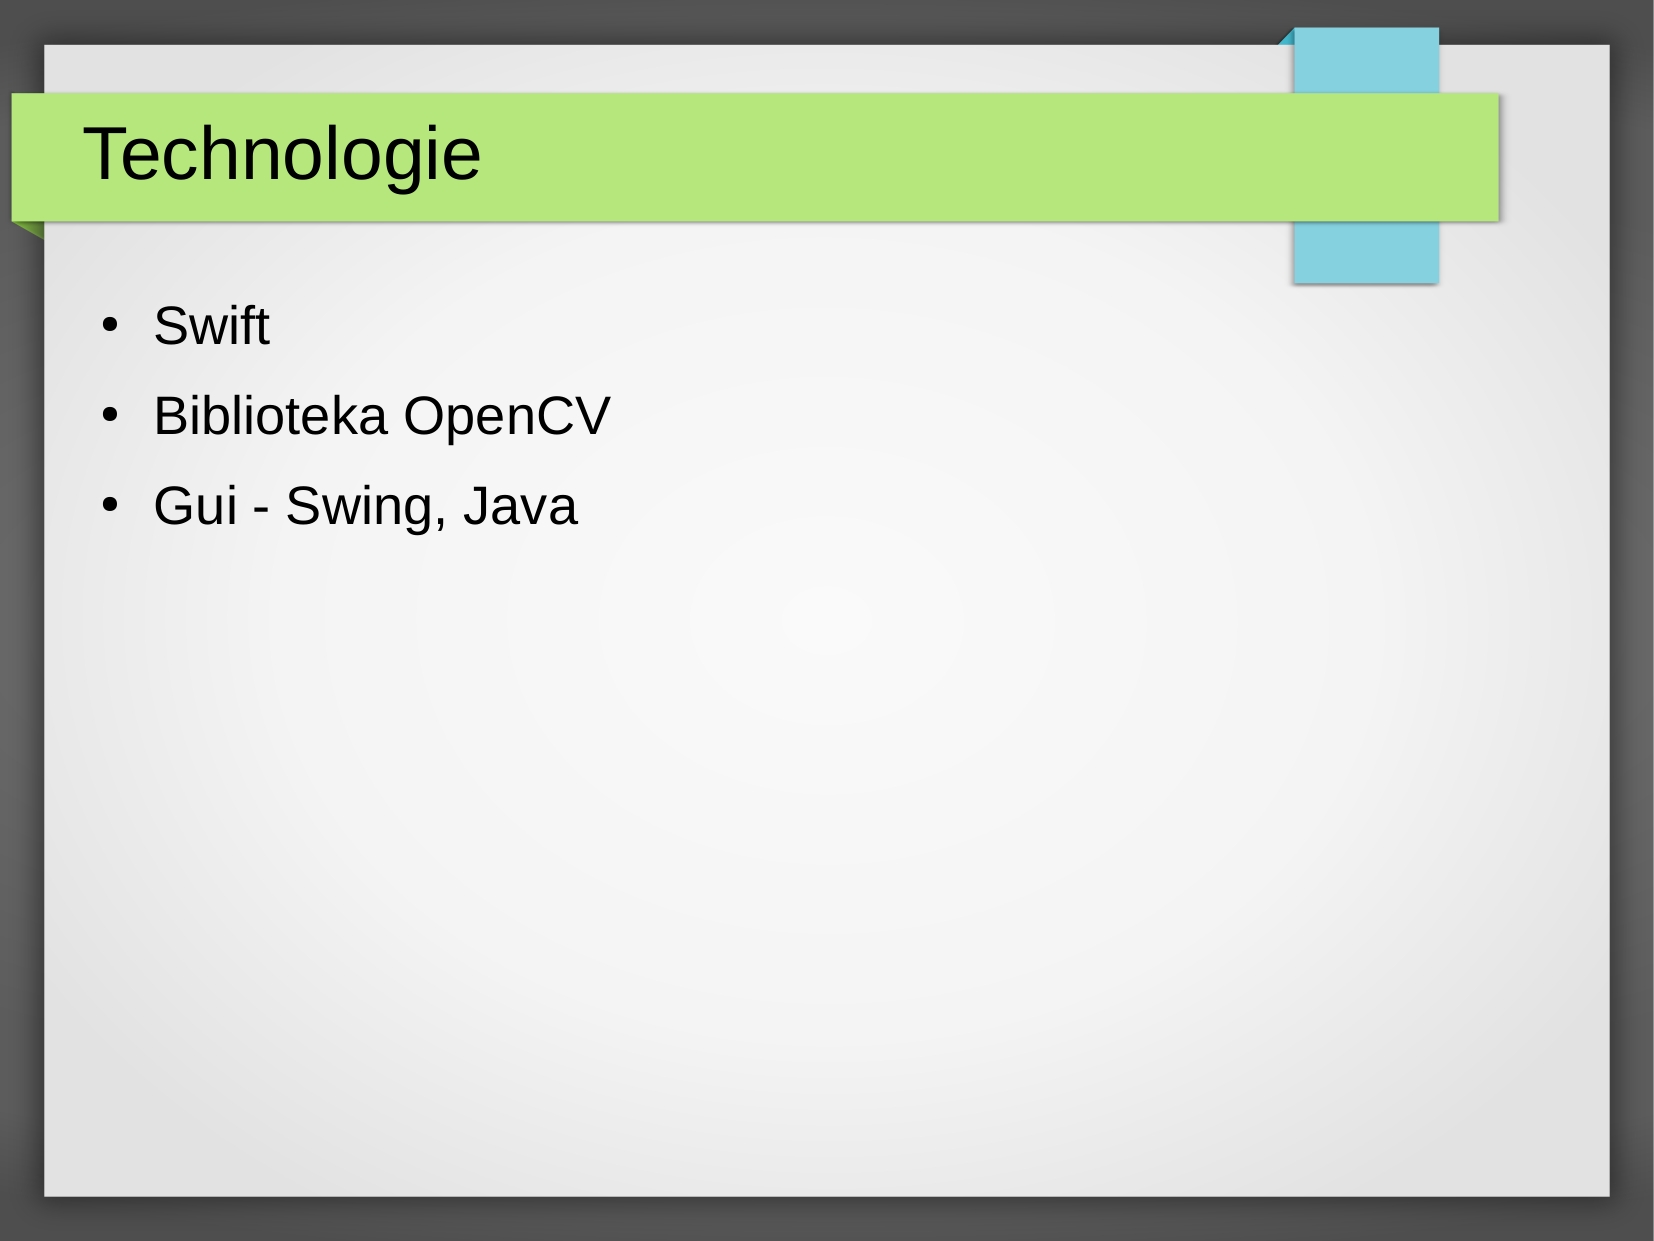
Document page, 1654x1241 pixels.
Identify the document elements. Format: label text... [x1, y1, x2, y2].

list Swift Biblioteka OpenCV Gui - Swing, Java [82, 295, 1571, 1015]
picture [0, 0, 1654, 1241]
title Technologie [82, 94, 1264, 213]
